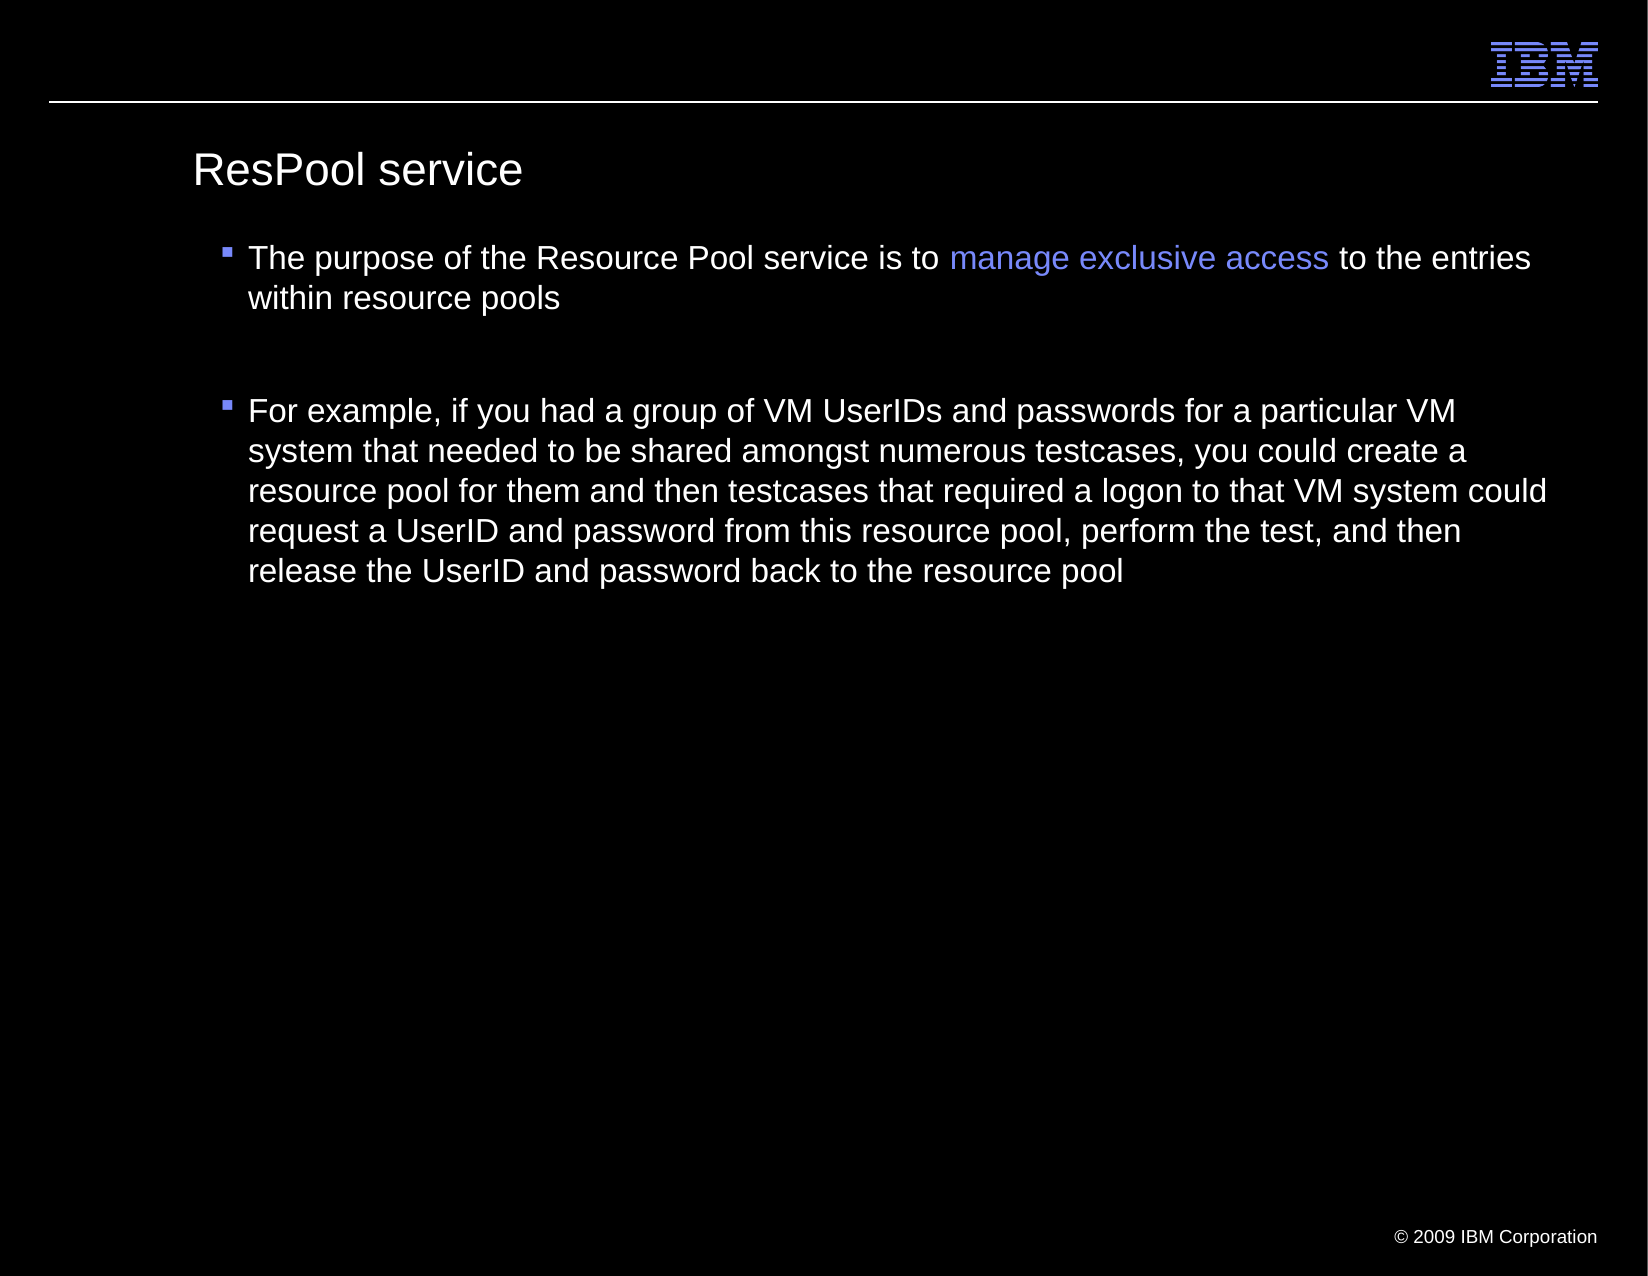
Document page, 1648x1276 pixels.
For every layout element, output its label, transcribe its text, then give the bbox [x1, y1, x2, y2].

title ResPool service [175, 137, 1648, 231]
picture [1491, 42, 1598, 87]
text_box The purpose of the Resource Pool service is to manage exclusive access to the entries within resource pools For example, if you had a group of VM UserIDs and passwords for a particular VM system that needed to be shared amongst numerous testcases, you could create a resource pool for them and then testcases that required a logon to that VM system could request a UserID and password from this resource pool, perform the test, and then release the UserID and password back to the resource pool [219, 236, 1570, 590]
